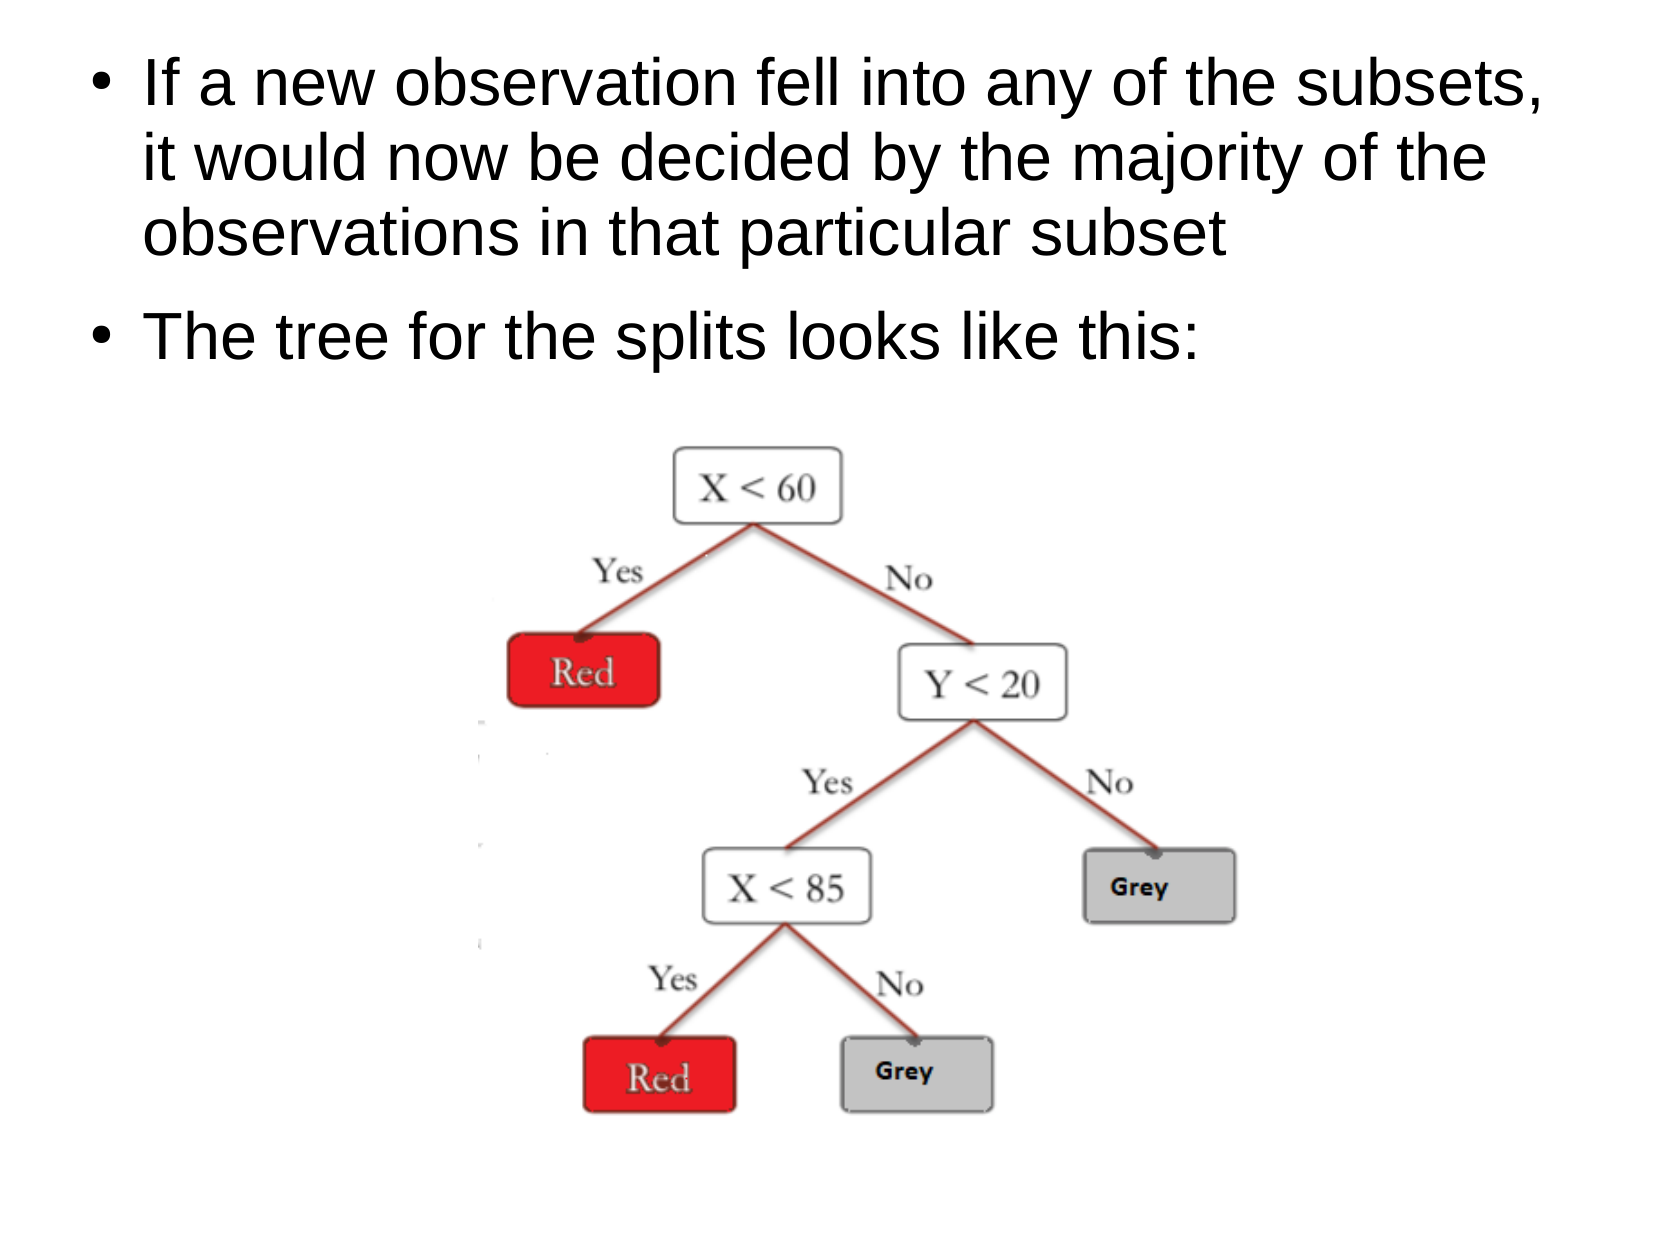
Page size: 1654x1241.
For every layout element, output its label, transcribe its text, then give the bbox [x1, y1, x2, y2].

picture [478, 425, 1306, 1171]
list If a new observation fell into any of the subsets, it would now be decided by the majority of the observations in that particular subset The tree for the splits looks like this: [71, 45, 1561, 765]
